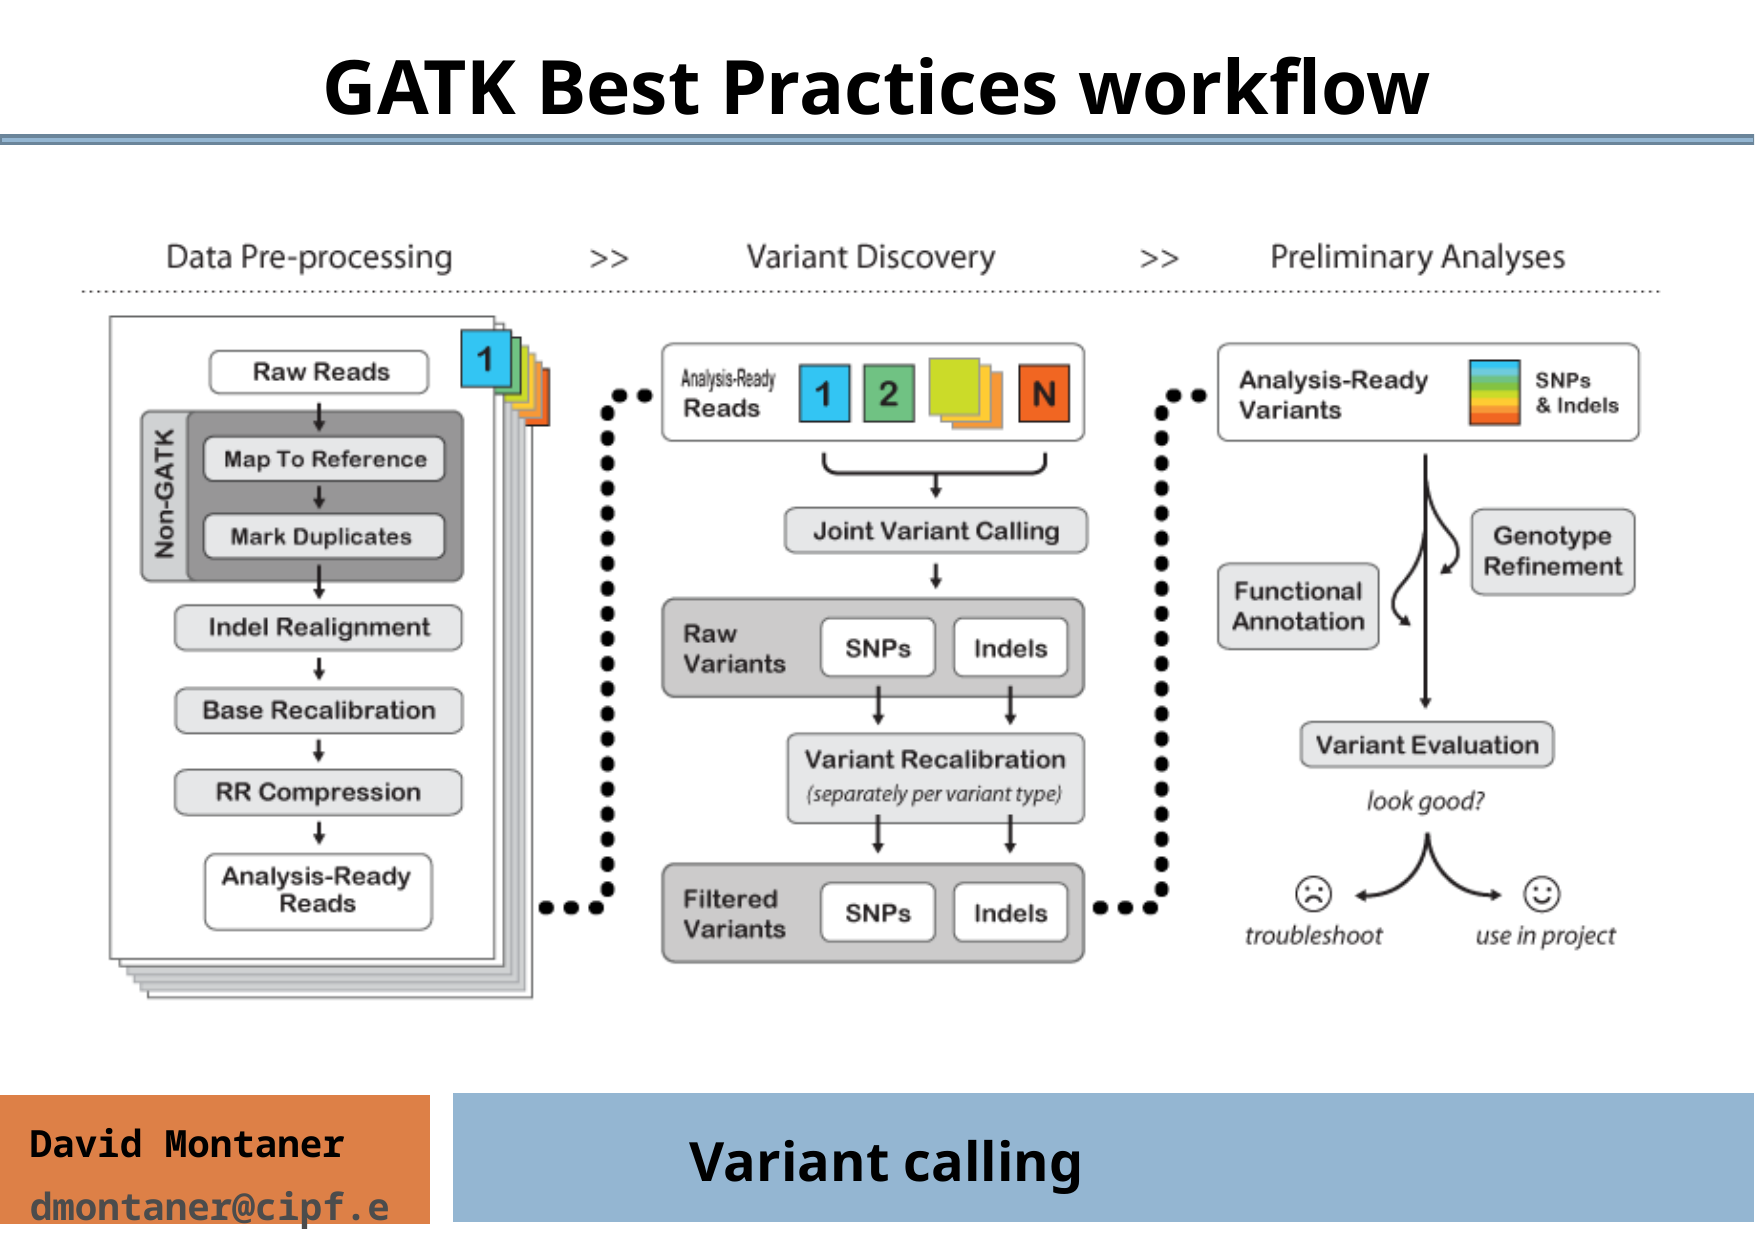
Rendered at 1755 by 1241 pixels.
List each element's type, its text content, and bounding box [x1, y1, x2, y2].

text_box GATK Best Practices workflow [67, 27, 1688, 129]
text_box Variant calling [675, 1116, 1726, 1194]
picture [52, 207, 1703, 1033]
text_box [0, 136, 1754, 144]
text_box David Montaner dmontaner@cipf.es [15, 1110, 406, 1213]
